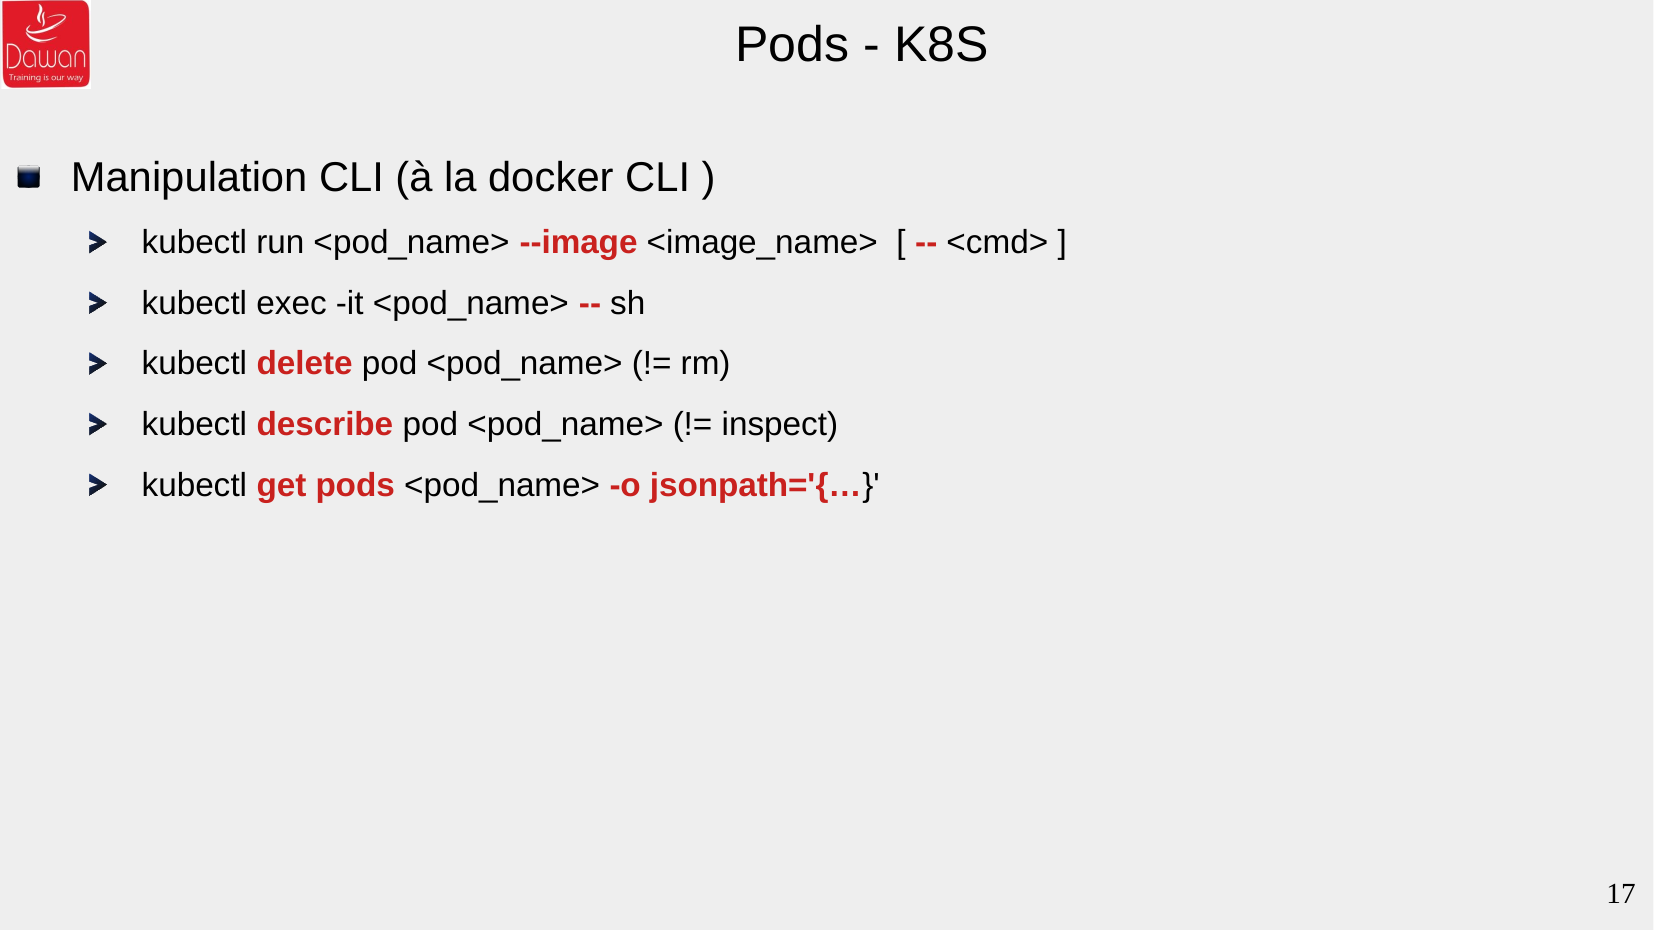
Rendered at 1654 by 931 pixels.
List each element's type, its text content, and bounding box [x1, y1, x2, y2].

list Manipulation CLI (à la docker CLI ) kubectl run <pod_name> --image <image_name> [ -- <cmd> ] kubectl exec -it <pod_name> -- sh kubectl delete pod <pod_name> (!= rm) kubectl describe pod <pod_name> (!= inspect) kubectl get pods <pod_name> -o jsonpath='{…}' [0, 88, 1654, 886]
title Pods - K8S [366, 0, 1287, 88]
picture [1, 0, 91, 88]
